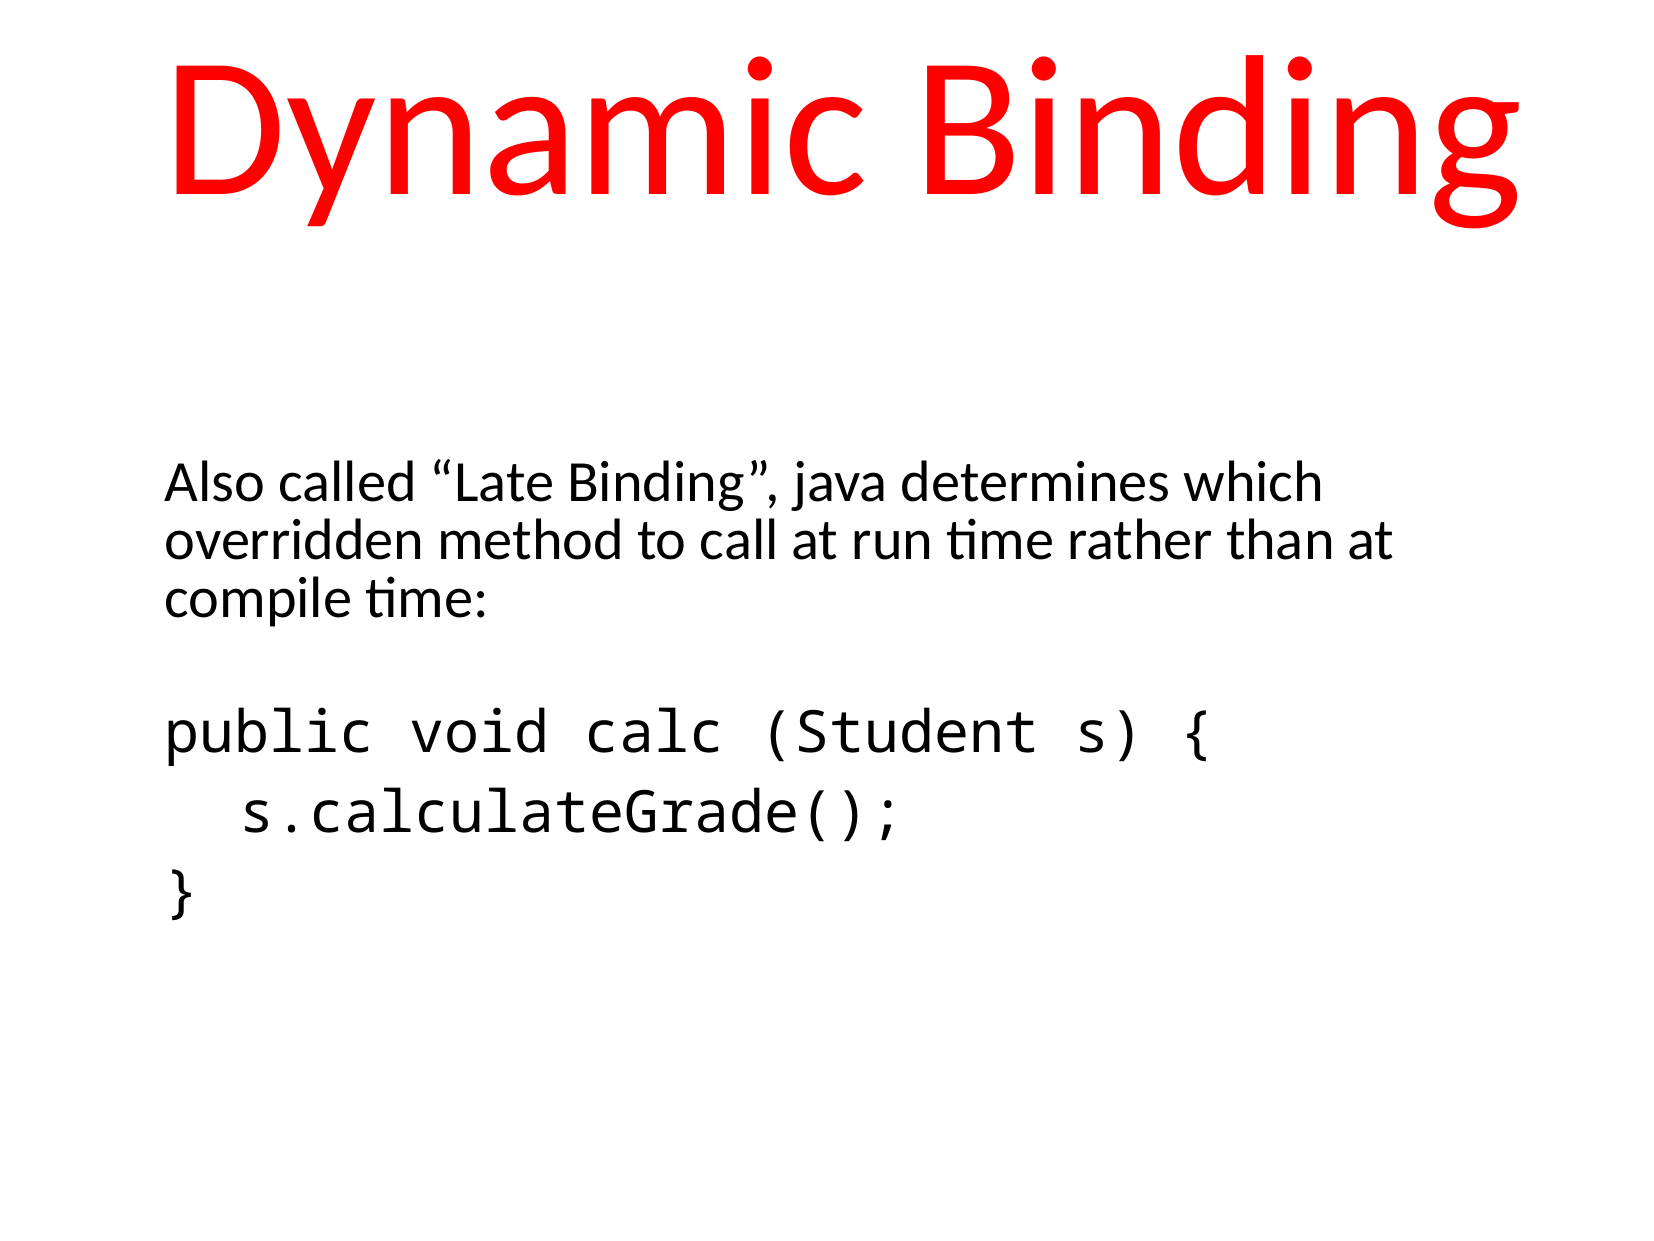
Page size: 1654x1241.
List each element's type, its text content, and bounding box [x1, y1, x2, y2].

text_box Also called “Late Binding”, java determines which overridden method to call at run time rather than at compile time: public void calc (Student s) { s.calculateGrade(); } [150, 450, 1609, 976]
text_box Dynamic Binding [37, 37, 1651, 297]
